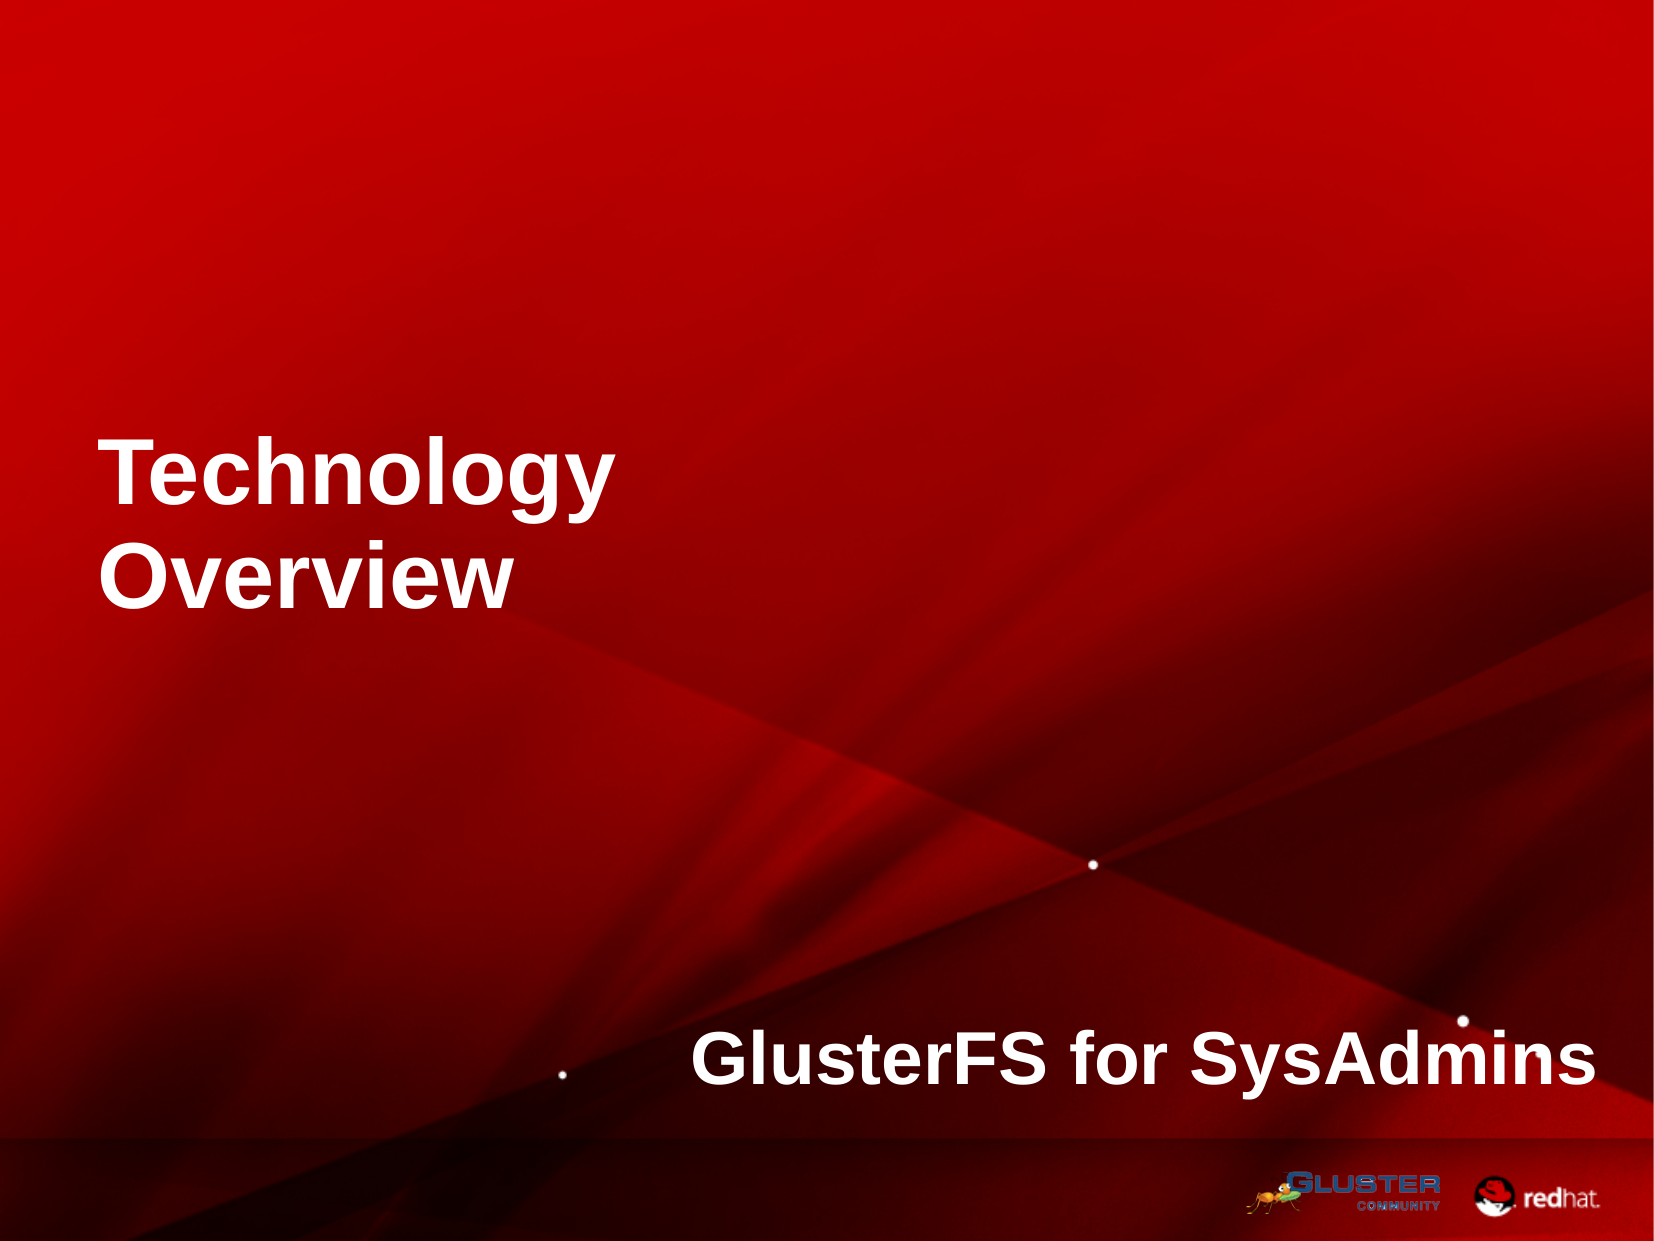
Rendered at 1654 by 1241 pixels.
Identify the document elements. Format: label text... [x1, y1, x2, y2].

text_box GlusterFS for SysAdmins [675, 963, 1614, 1111]
title Technology Overview [97, 419, 1586, 630]
picture [0, 0, 1654, 1241]
